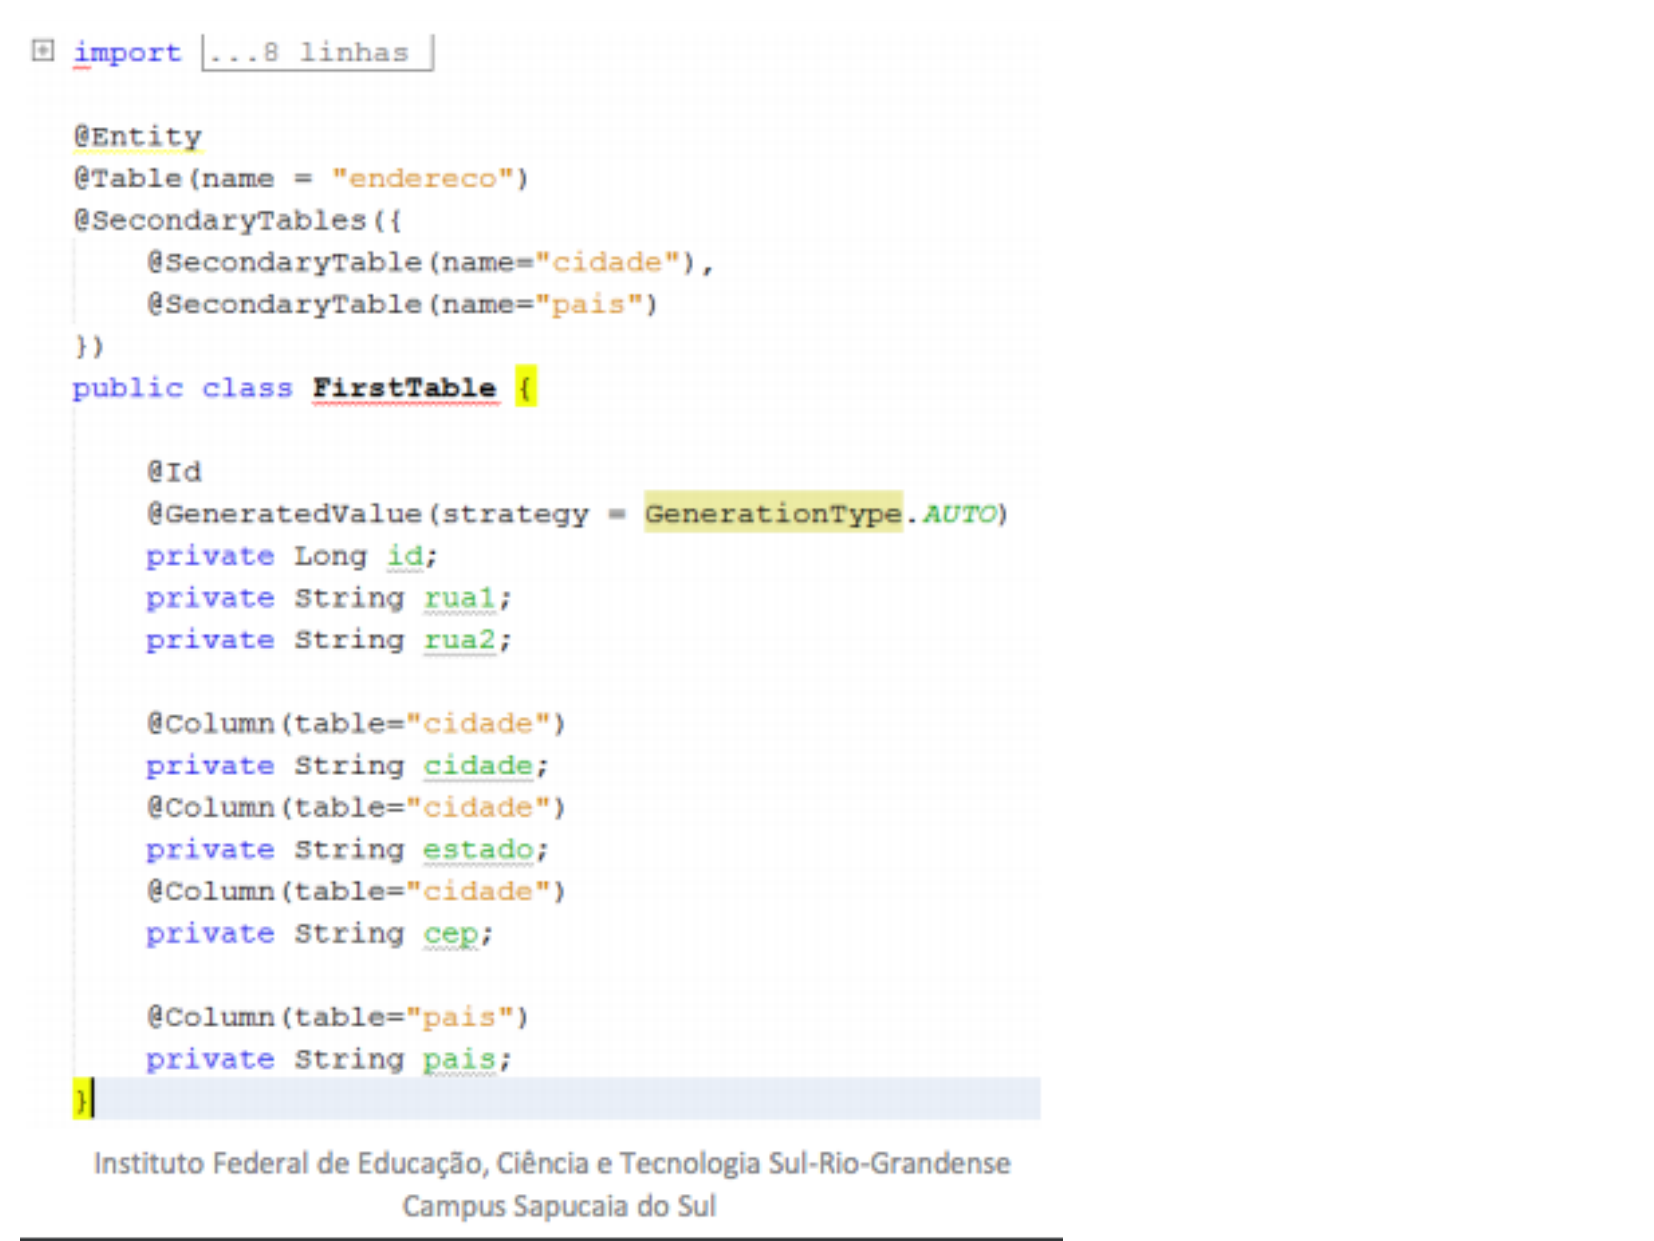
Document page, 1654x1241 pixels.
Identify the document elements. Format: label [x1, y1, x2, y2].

picture [20, 19, 1063, 1241]
